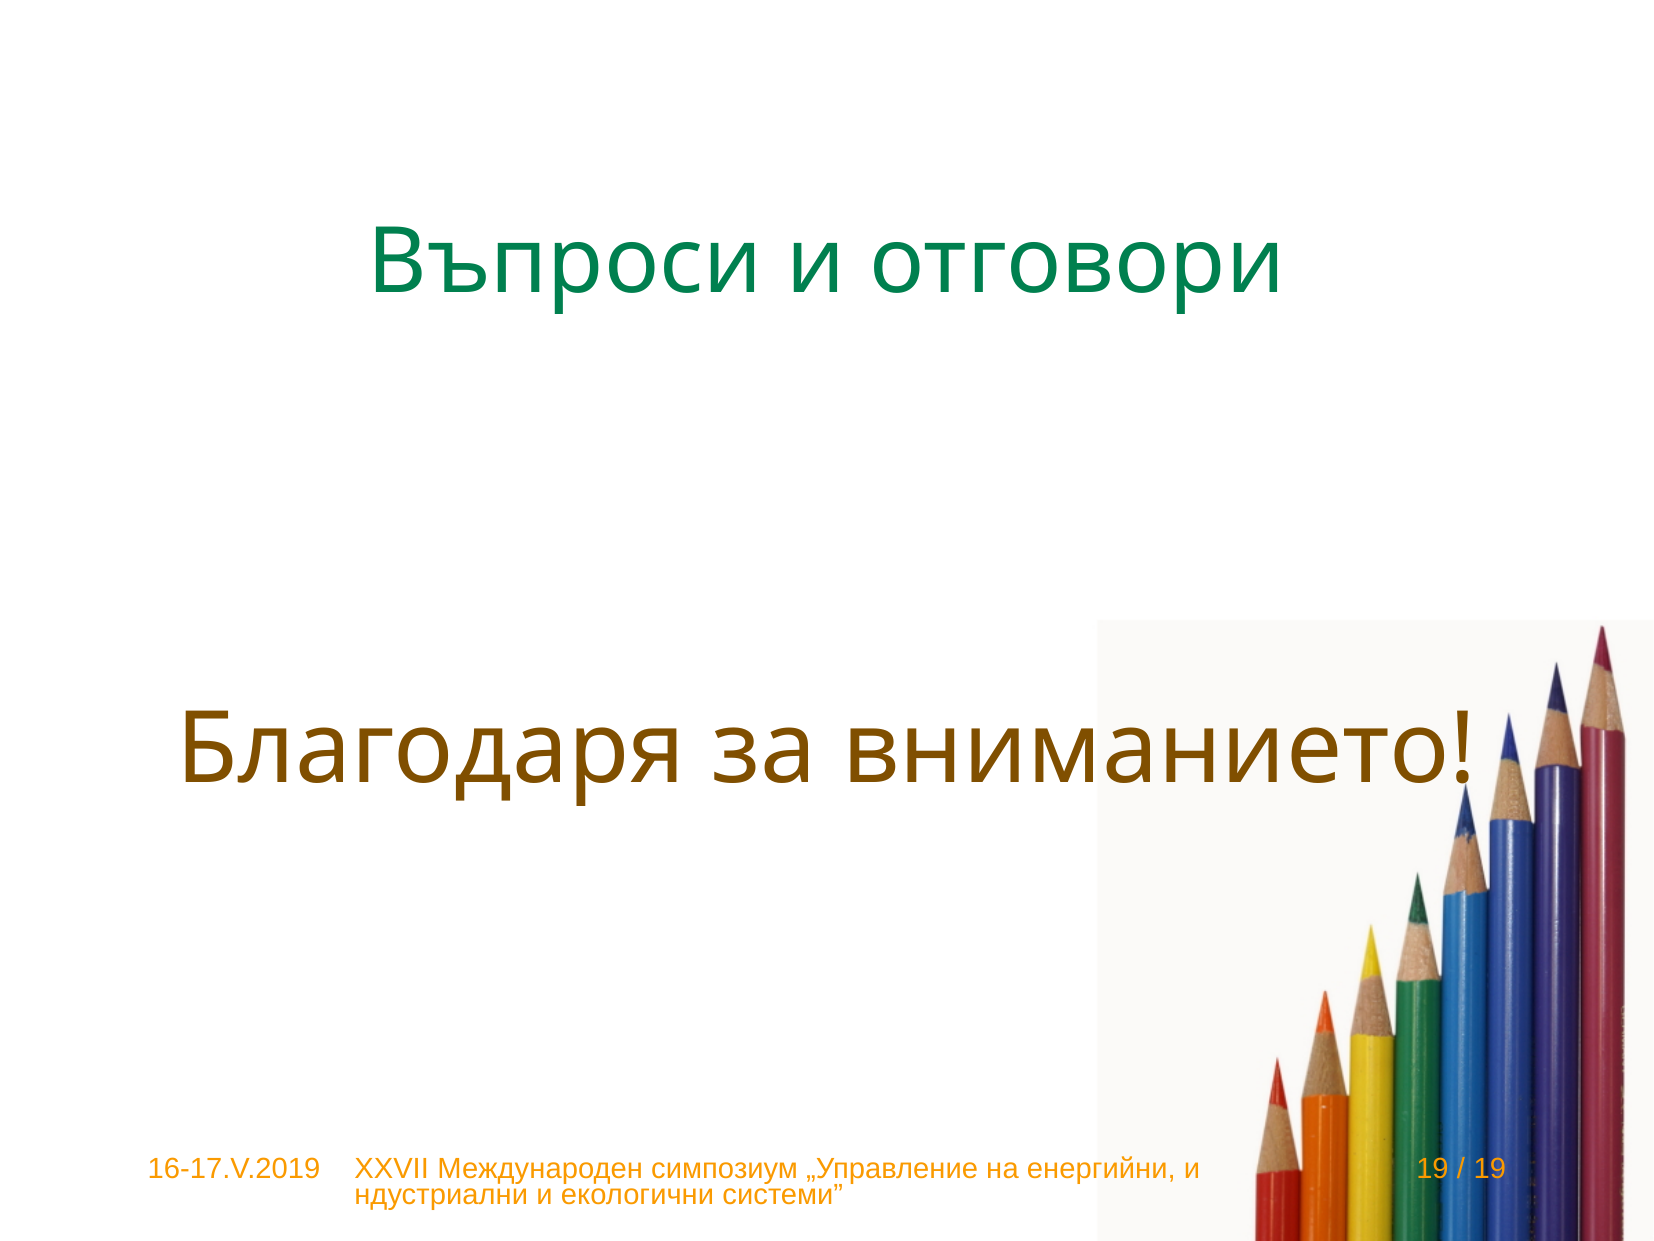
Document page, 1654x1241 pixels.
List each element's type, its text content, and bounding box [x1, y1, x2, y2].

subtitle Благодаря за вниманието! [147, 383, 1506, 1104]
picture [0, 0, 1654, 1241]
title Въпроси и отговори [147, 153, 1506, 361]
